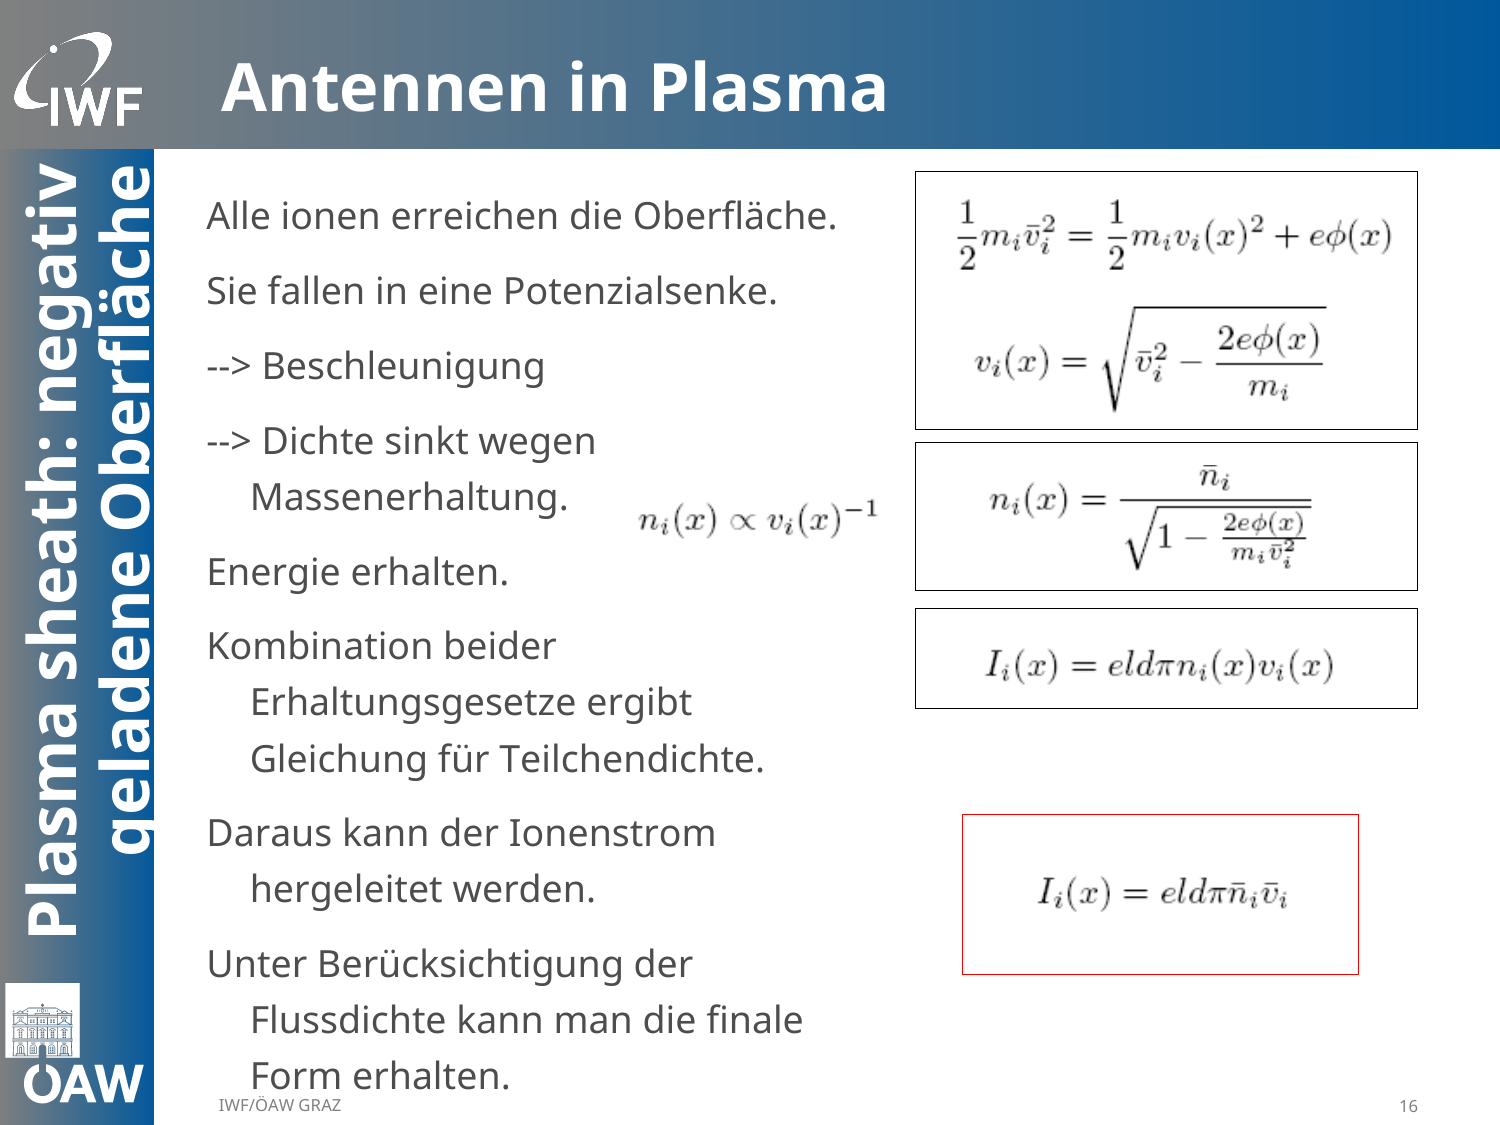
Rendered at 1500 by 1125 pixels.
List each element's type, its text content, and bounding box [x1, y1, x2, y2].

picture [939, 174, 1416, 282]
picture [983, 465, 1336, 581]
picture [1037, 856, 1306, 935]
picture [973, 295, 1346, 420]
picture [983, 623, 1336, 707]
title Antennen in Plasma [206, 31, 1459, 149]
picture [5, 983, 154, 1105]
text_box Plasma sheath: negativ geladene Oberfläche [29, 148, 154, 959]
picture [632, 496, 880, 542]
list Alle ionen erreichen die Oberfläche. Sie fallen in eine Potenzialsenke. --> Beschleunigung --> Dichte sinkt wegen Massenerhaltung. Energie erhalten. Kombination beider Erhaltungsgesetze ergibt Gleichung für Teilchendichte. Daraus kann der Ionenstrom hergeleitet werden. Unter Berücksichtigung der Flussdichte kann man die finale Form erhalten. [206, 184, 857, 1083]
picture [8, 32, 154, 132]
